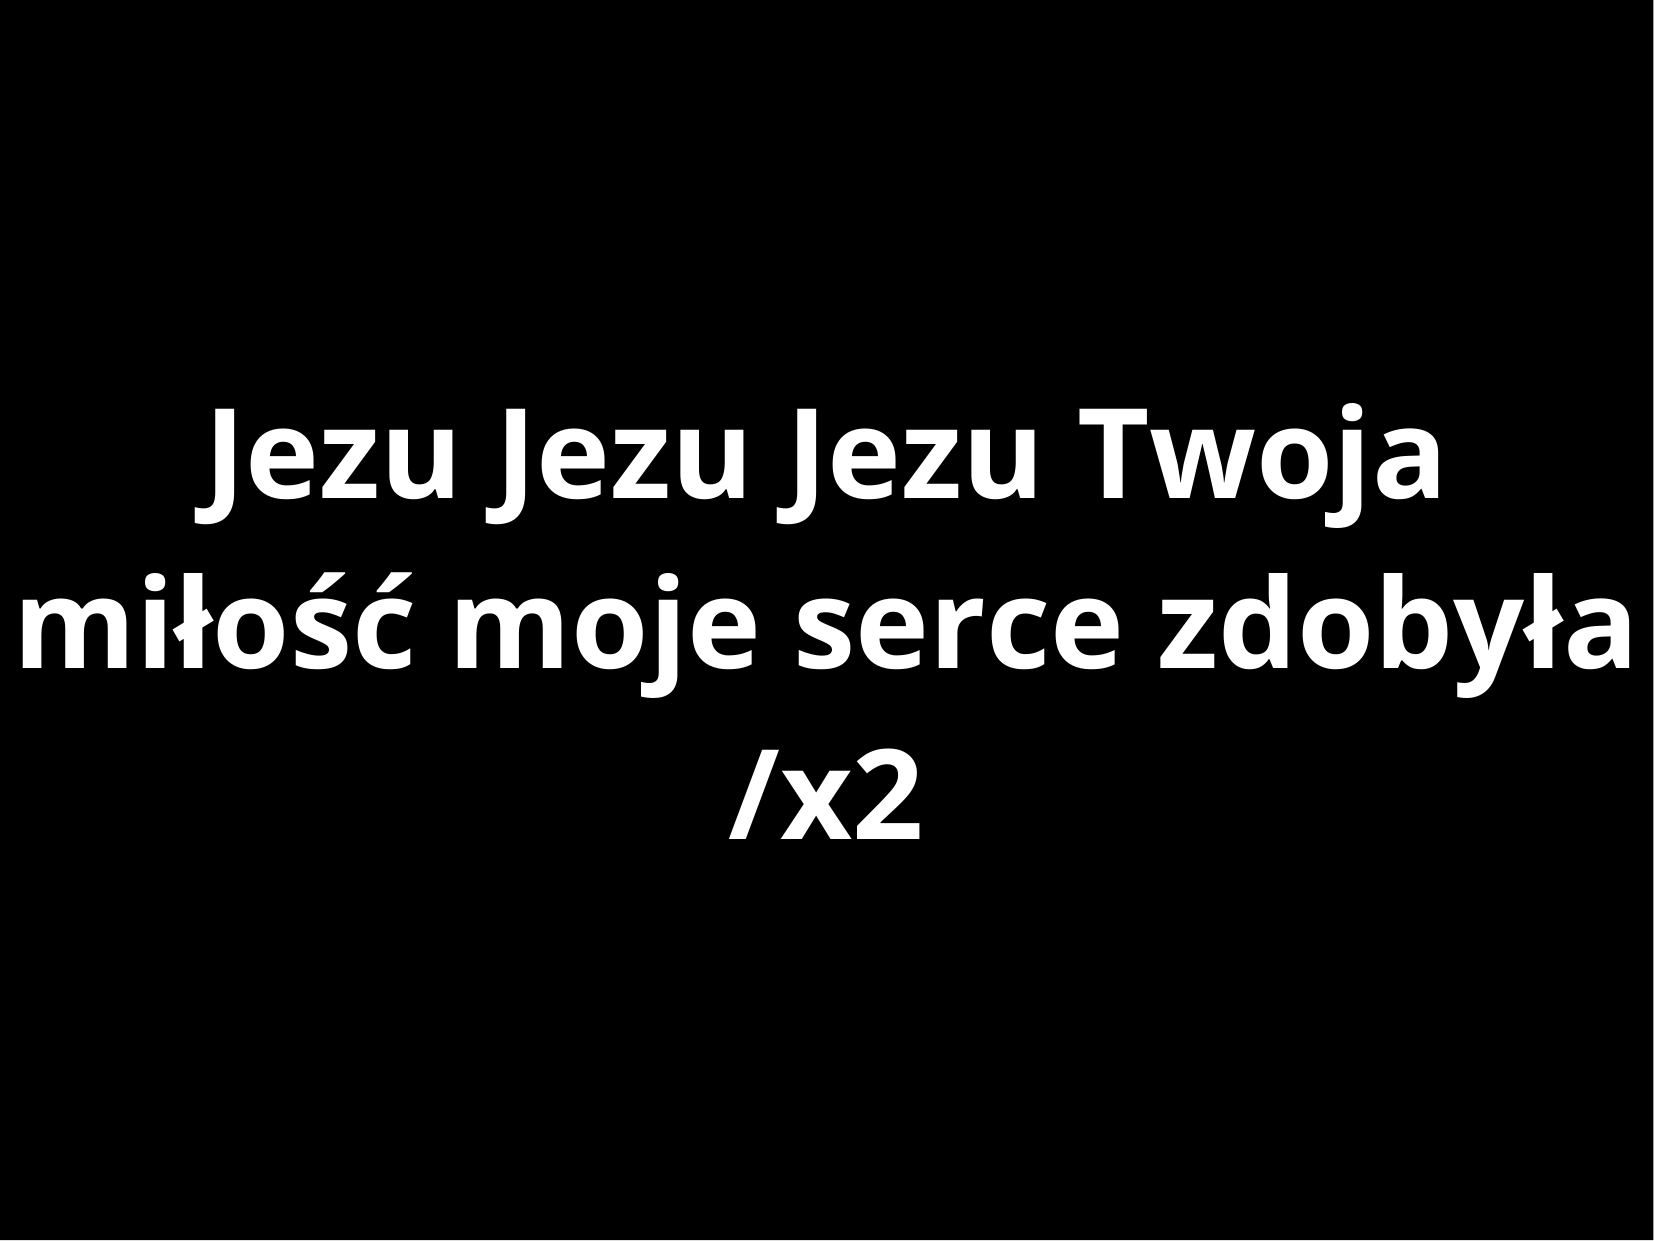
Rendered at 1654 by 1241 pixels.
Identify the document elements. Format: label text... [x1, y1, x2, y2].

title Jezu Jezu Jezu Twoja miłość moje serce zdobyła /x2 [0, 0, 1654, 1241]
